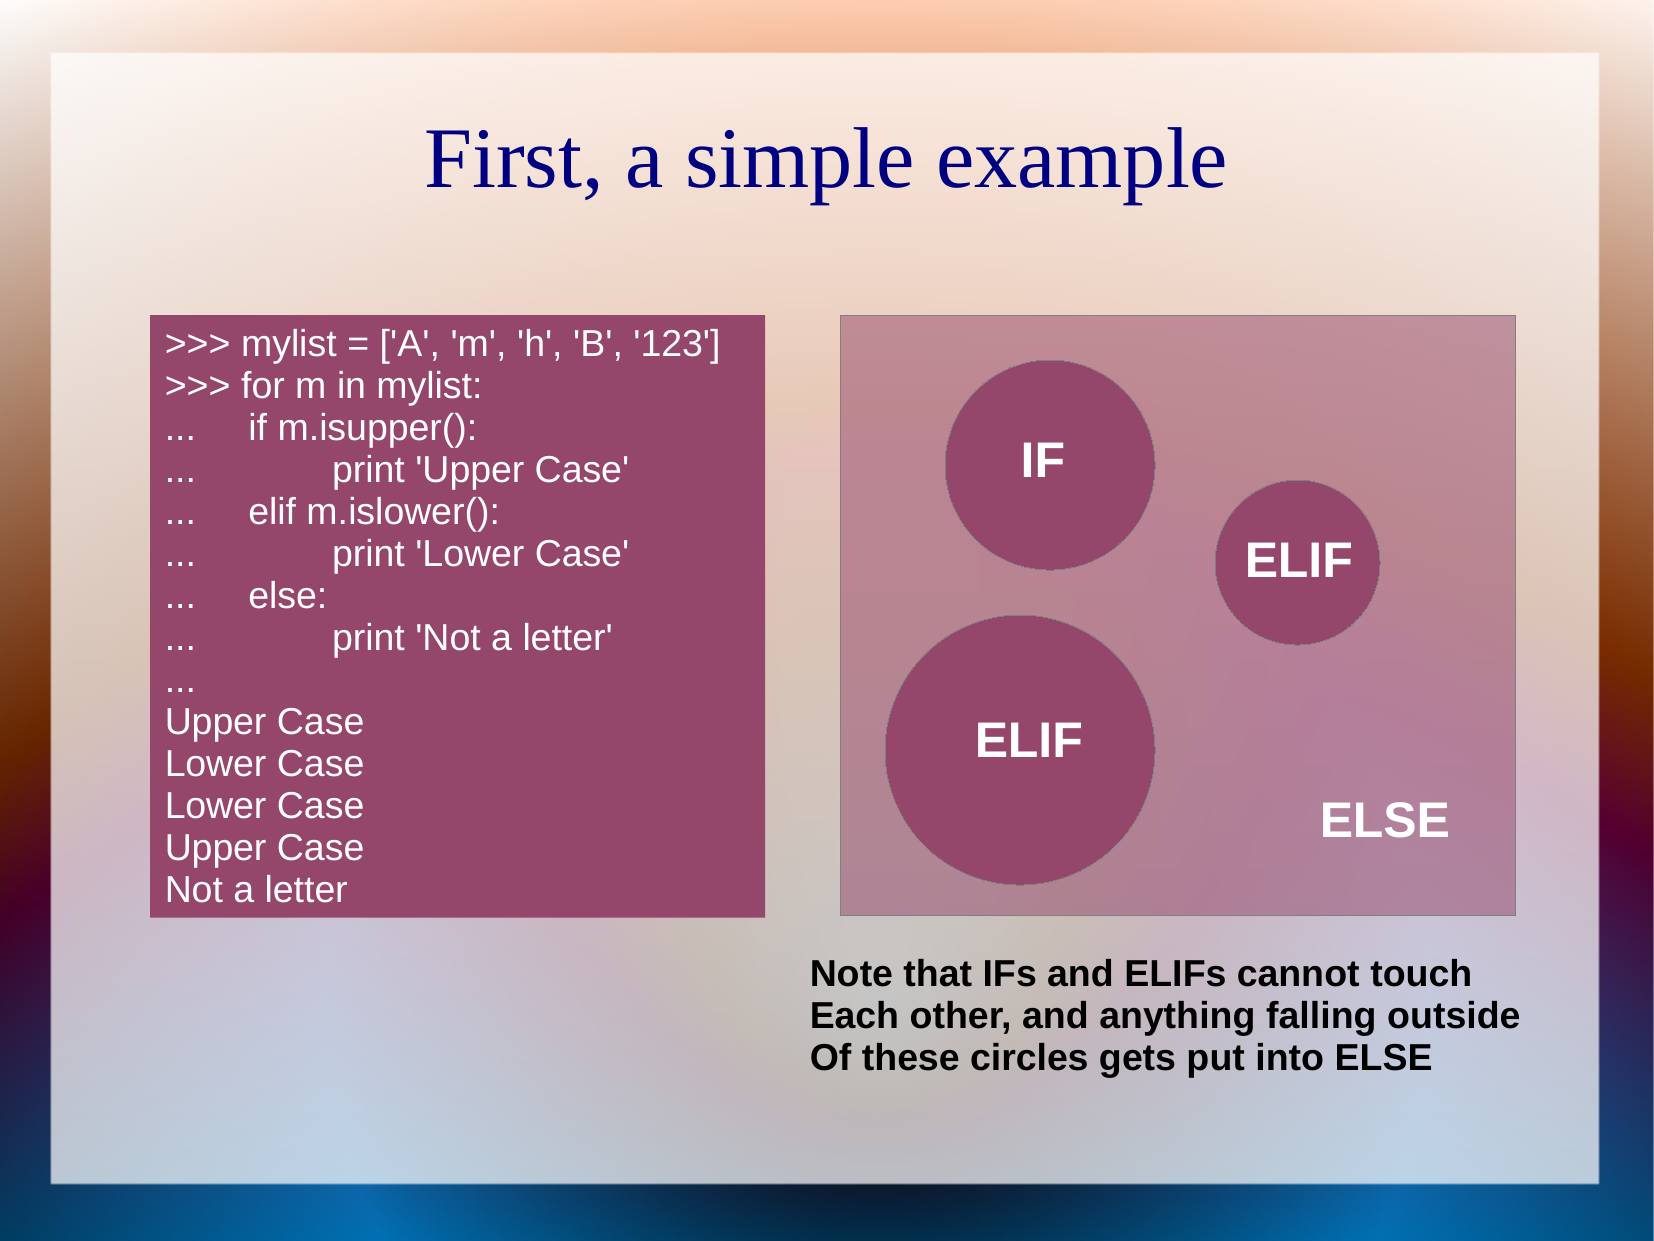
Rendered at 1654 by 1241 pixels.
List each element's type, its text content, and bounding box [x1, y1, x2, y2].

text_box ELSE [1305, 784, 1465, 886]
text_box Note that IFs and ELIFs cannot touch Each other, and anything falling outside Of these circles gets put into ELSE [795, 945, 1537, 1086]
picture [0, 0, 1654, 1241]
title First, a simple example [82, 55, 1571, 263]
text_box IF [1005, 424, 1081, 526]
text_box ELIF [960, 705, 1098, 806]
text_box >>> mylist = ['A', 'm', 'h', 'B', '123'] >>> for m in mylist: ... if m.isupper(): ... print 'Upper Case' ... elif m.islower(): ... print 'Lower Case' ... else: ... print 'Not a letter' ... Upper Case Lower Case Lower Case Upper Case Not a letter [150, 315, 766, 918]
text_box ELIF [1230, 525, 1368, 626]
text_box [840, 315, 1516, 916]
